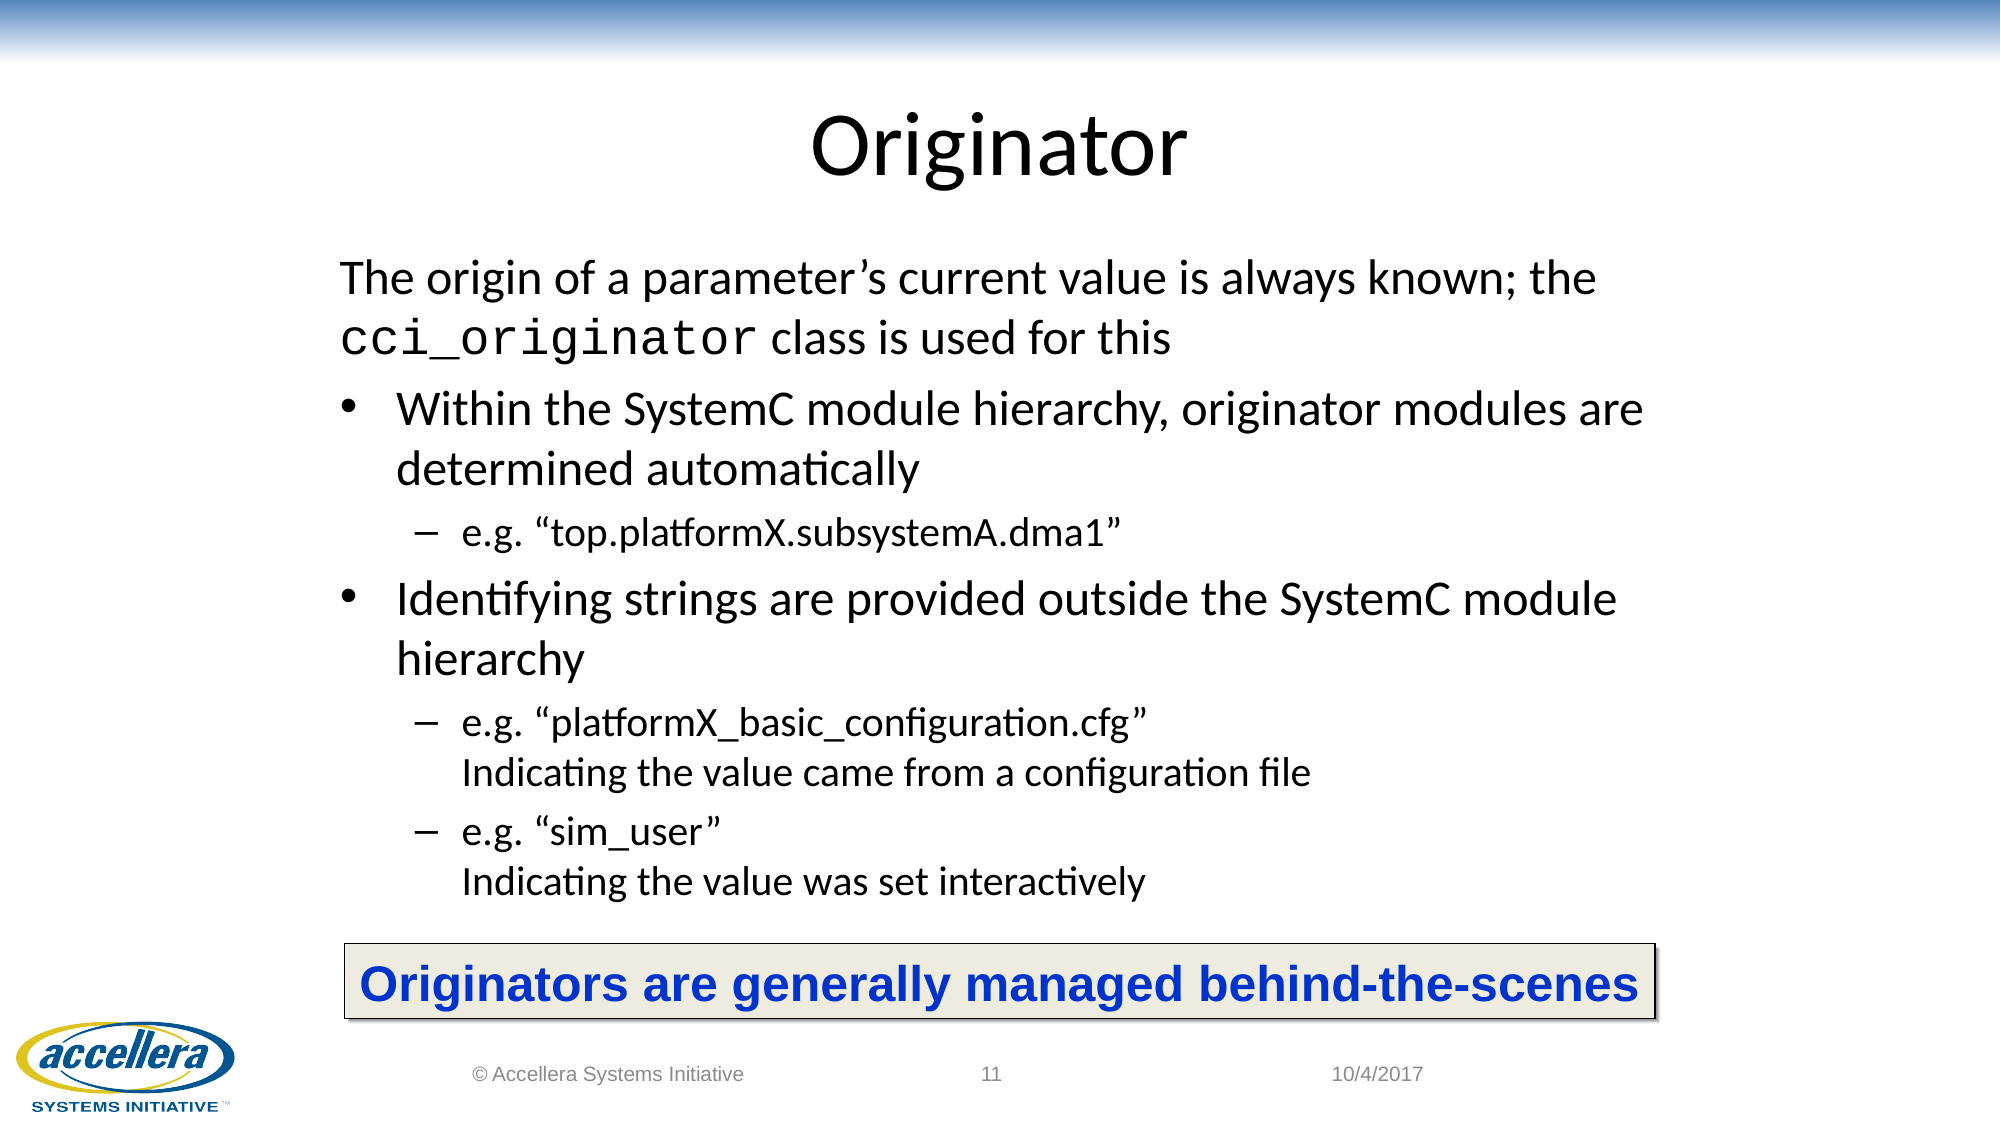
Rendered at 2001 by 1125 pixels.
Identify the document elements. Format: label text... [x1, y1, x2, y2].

text_box Originators are generally managed behind-the-scenes [344, 943, 1656, 1019]
footer © Accellera Systems Initiative [366, 1042, 850, 1103]
text_box The origin of a parameter’s current value is always known; the cci_originator class is used for this Within the SystemC module hierarchy, originator modules are determined automatically e.g. “top.platformX.subsystemA.dma1” Identifying strings are provided outside the SystemC module hierarchy e.g. “platformX_basic_configuration.cfg” Indicating the value came from a configuration file e.g. “sim_user” Indicating the value was set interactively [324, 237, 1675, 989]
slide_number 10/4/2017 [1316, 1042, 1550, 1103]
picture [16, 1021, 235, 1112]
title Originator [99, 45, 1900, 233]
slide_number <number> [850, 1042, 1184, 1103]
